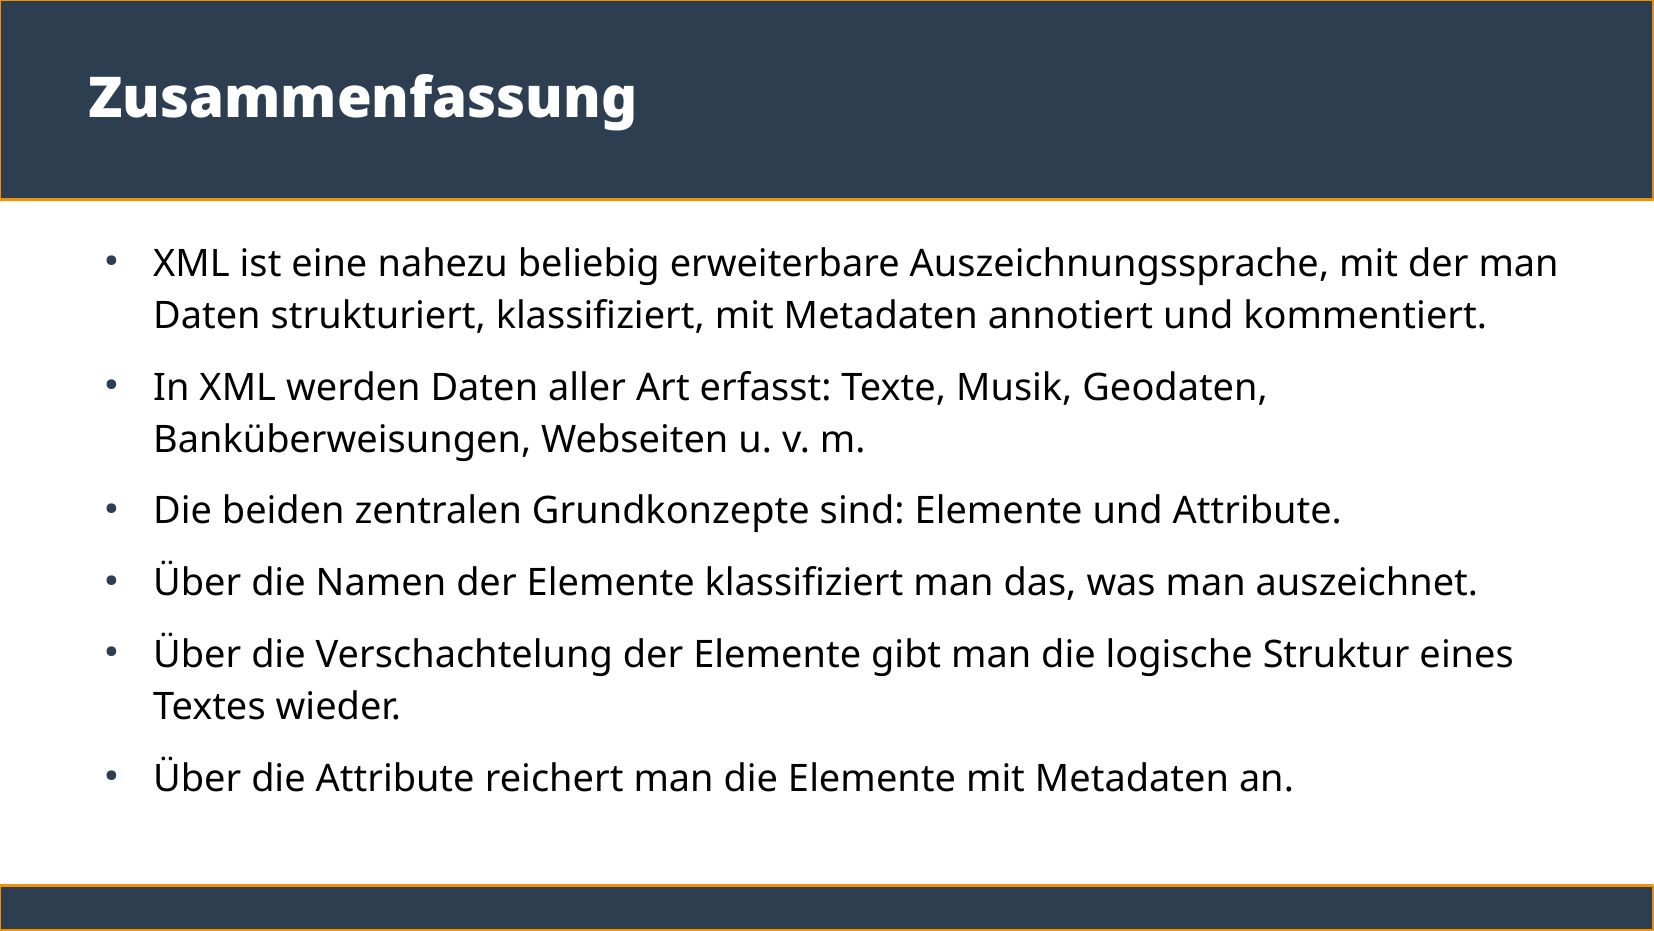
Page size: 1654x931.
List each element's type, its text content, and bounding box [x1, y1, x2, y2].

list XML ist eine nahezu beliebig erweiterbare Auszeichnungssprache, mit der man Daten strukturiert, klassifiziert, mit Metadaten annotiert und kommentiert. In XML werden Daten aller Art erfasst: Texte, Musik, Geodaten, Banküberweisungen, Webseiten u. v. m. Die beiden zentralen Grundkonzepte sind: Elemente und Attribute. Über die Namen der Elemente klassifiziert man das, was man auszeichnet. Über die Verschachtelung der Elemente gibt man die logische Struktur eines Textes wieder. Über die Attribute reichert man die Elemente mit Metadaten an. [88, 236, 1565, 813]
title Zusammenfassung [88, 14, 1565, 178]
